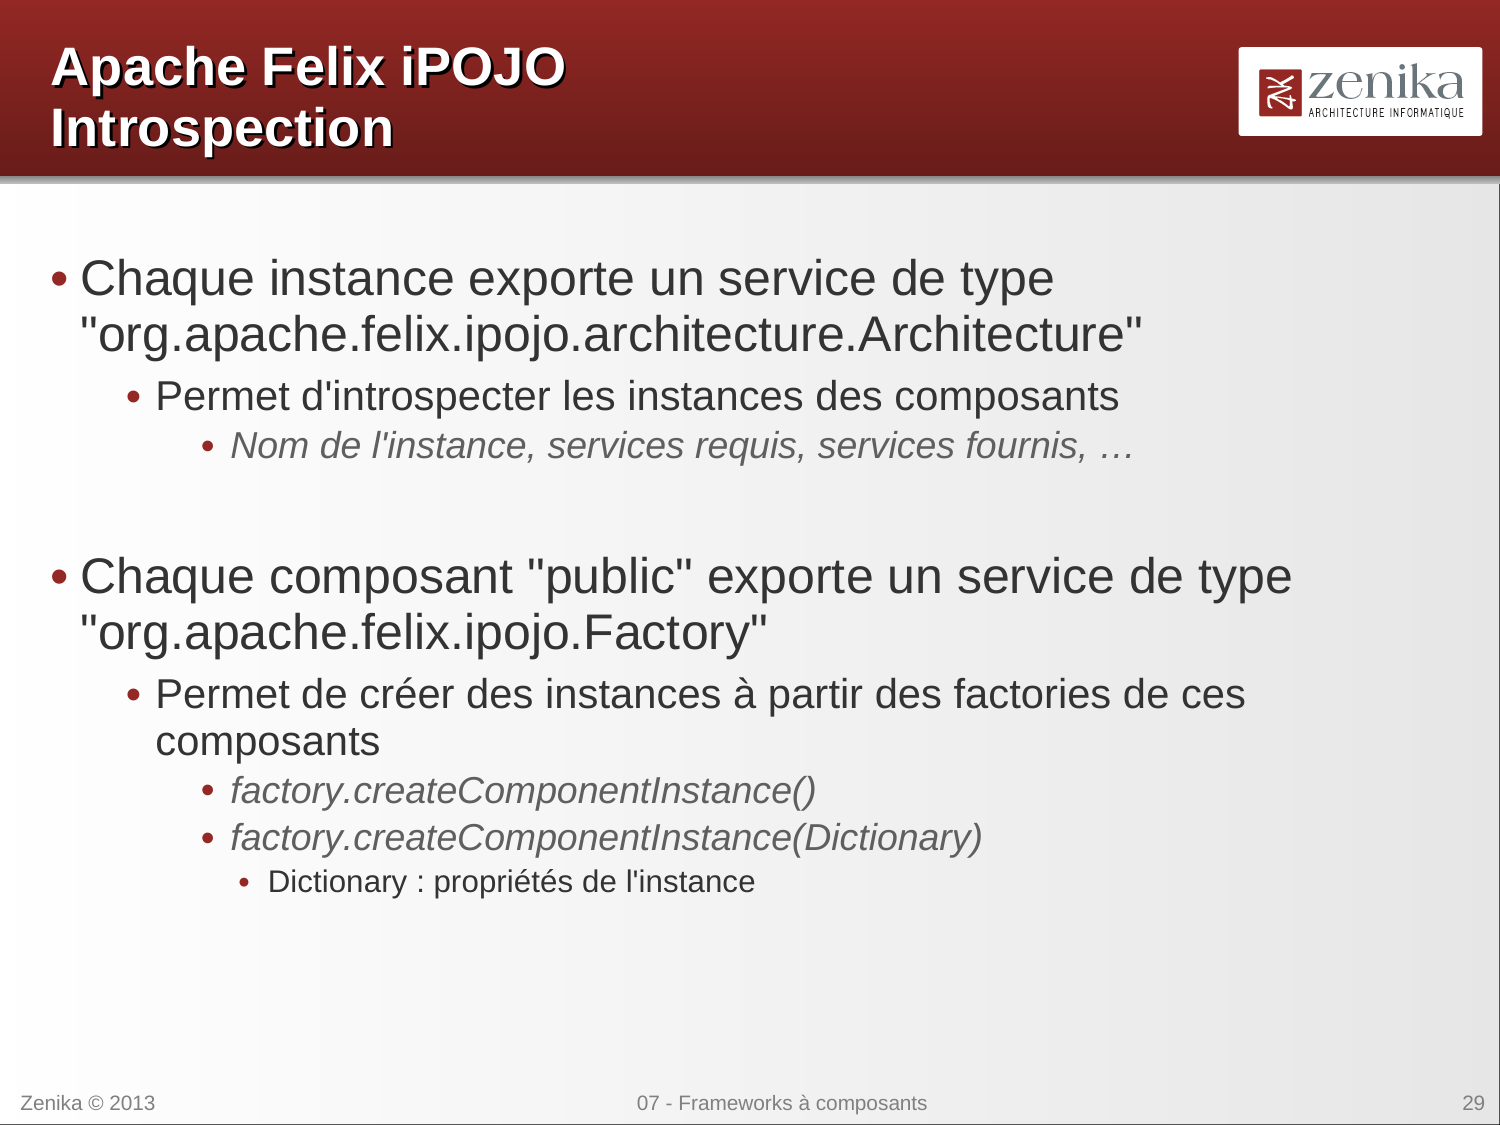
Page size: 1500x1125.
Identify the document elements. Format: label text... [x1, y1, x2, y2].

list Chaque instance exporte un service de type "org.apache.felix.ipojo.architecture.Architecture" Permet d'introspecter les instances des composants Nom de l'instance, services requis, services fournis, … Chaque composant "public" exporte un service de type "org.apache.felix.ipojo.Factory" Permet de créer des instances à partir des factories de ces composants factory.createComponentInstance() factory.createComponentInstance(Dictionary) Dictionary : propriétés de l'instance [50, 249, 1435, 1064]
picture [1257, 58, 1464, 125]
title Apache Felix iPOJO Introspection [50, 15, 1206, 180]
